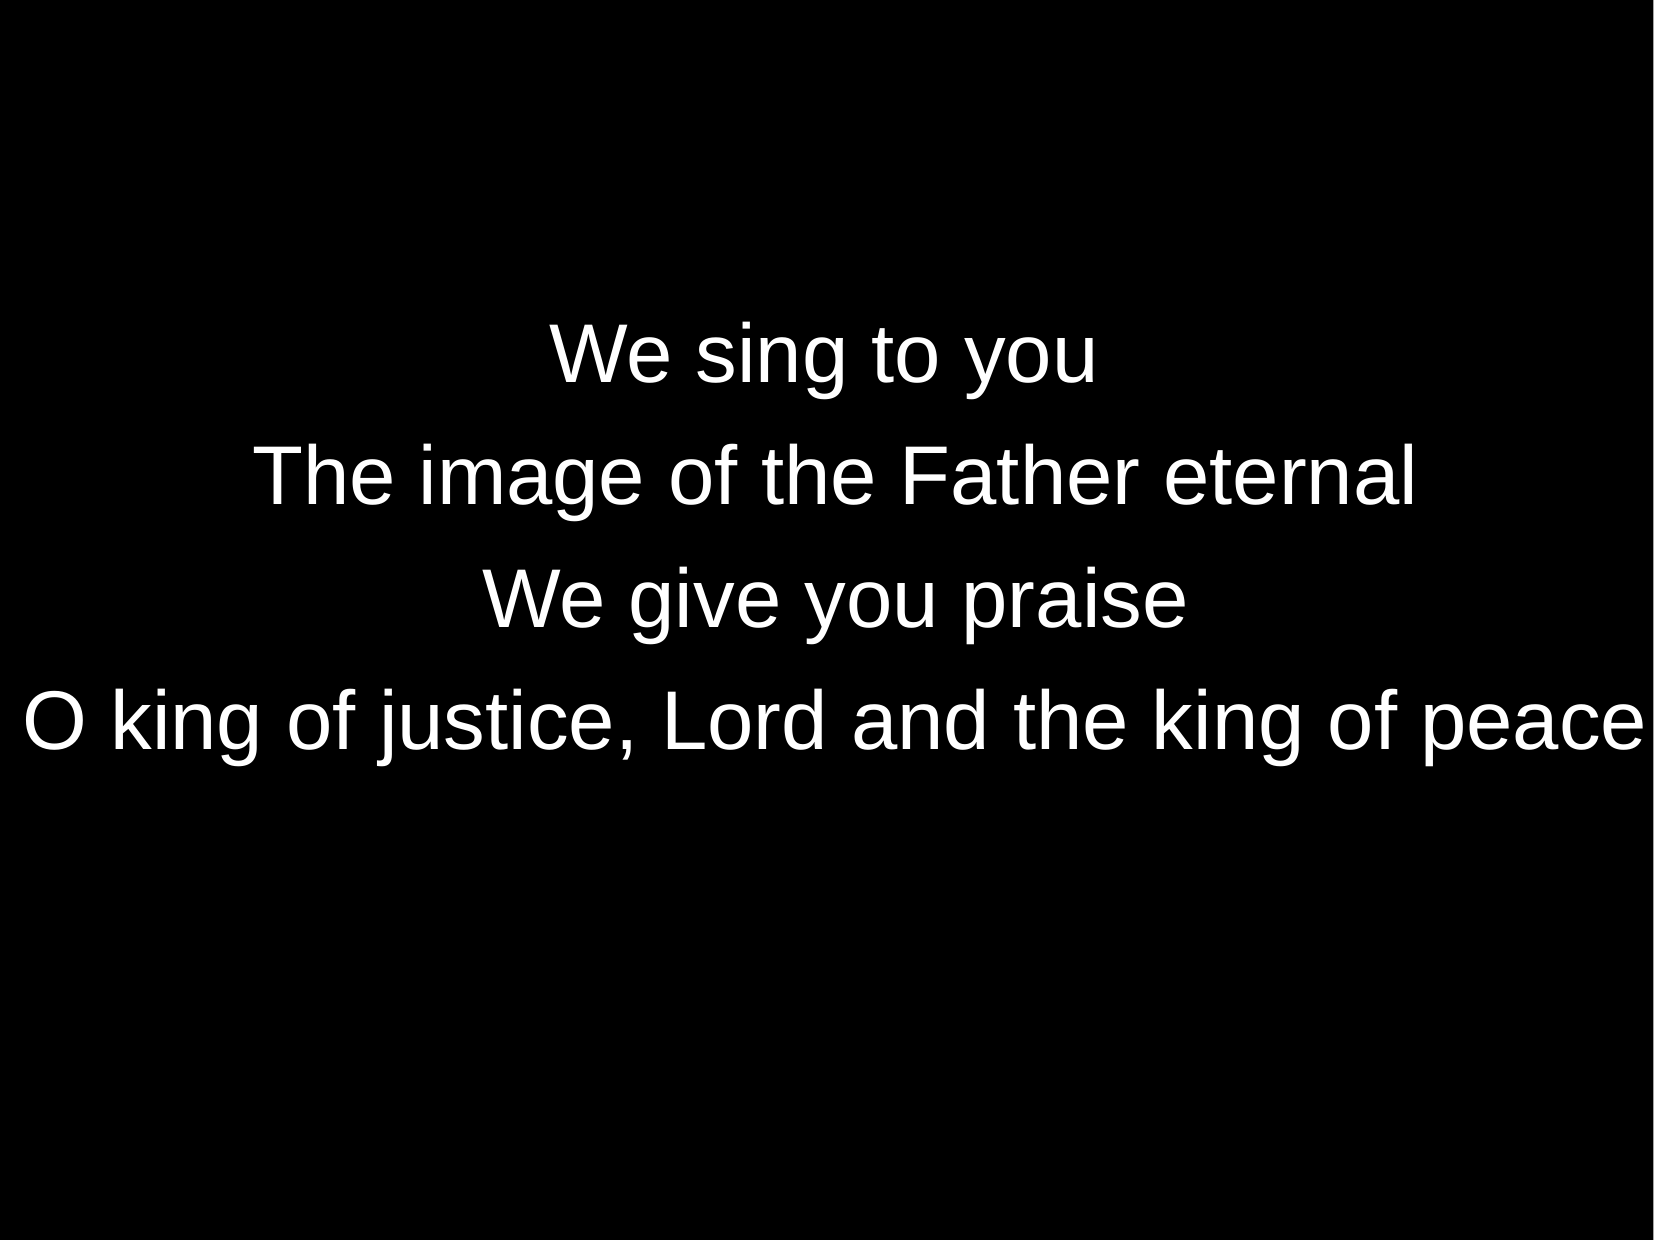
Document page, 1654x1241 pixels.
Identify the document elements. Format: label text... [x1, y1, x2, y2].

list We sing to you The image of the Father eternal We give you praise O king of justice, Lord and the king of peace [0, 307, 1654, 1027]
